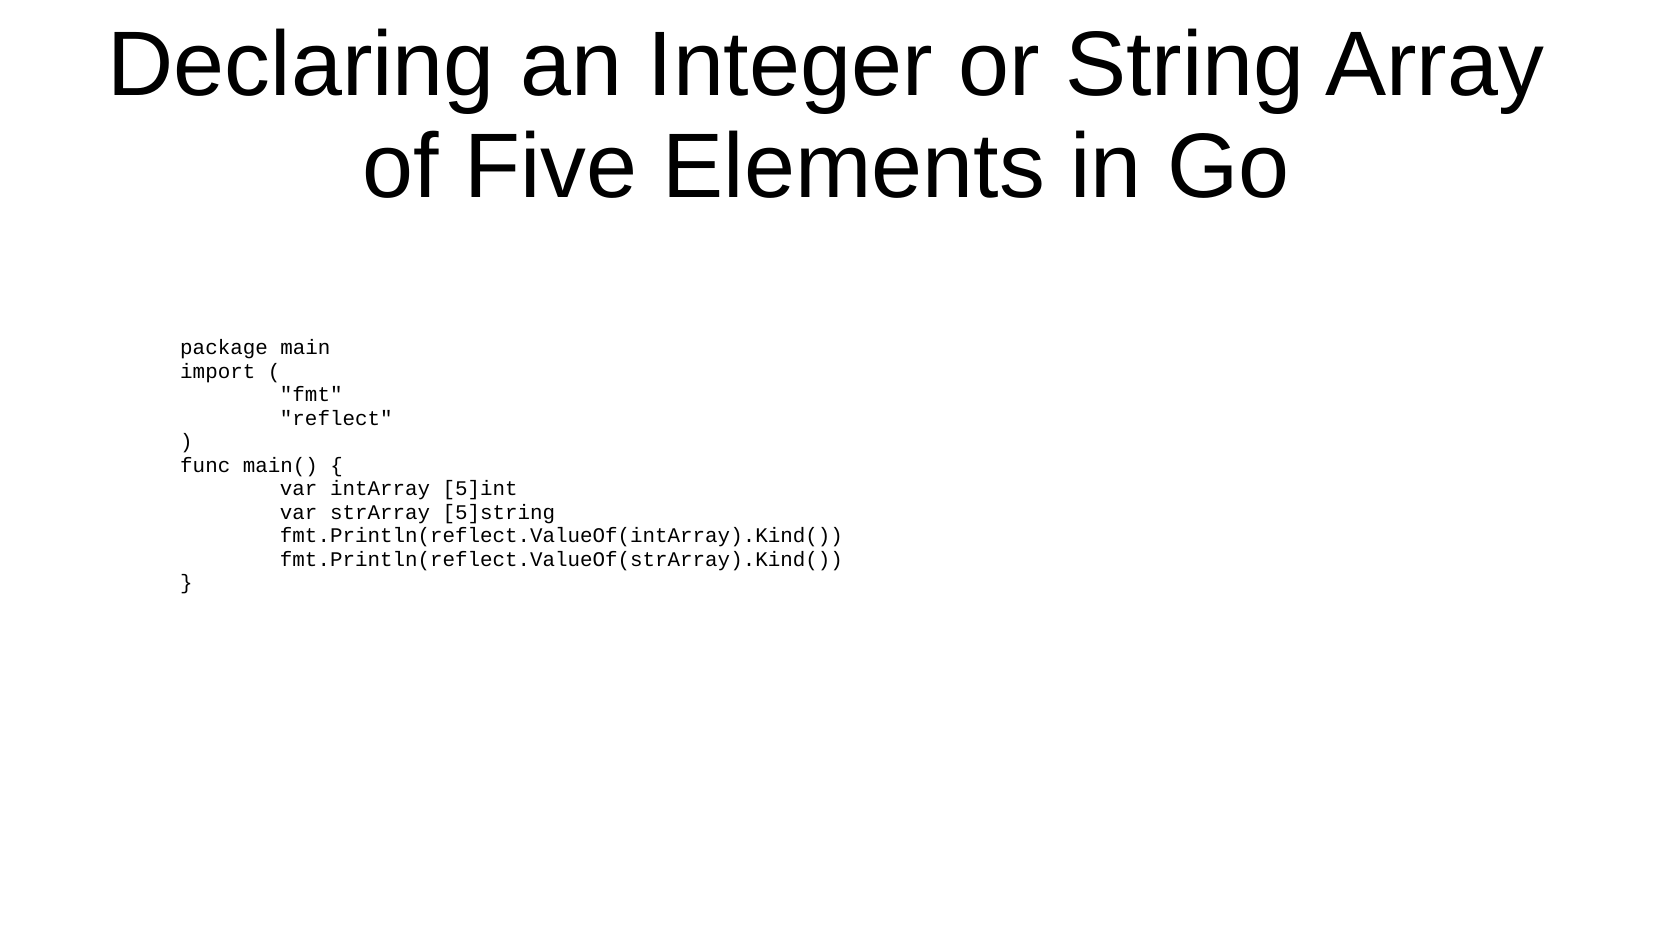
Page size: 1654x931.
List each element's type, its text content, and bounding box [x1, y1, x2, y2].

text_box package main import ( "fmt" "reflect" ) func main() { var intArray [5]int var strArray [5]string fmt.Println(reflect.ValueOf(intArray).Kind()) fmt.Println(reflect.ValueOf(strArray).Kind()) } [165, 330, 1179, 604]
title Declaring an Integer or String Array of Five Elements in Go [82, 12, 1571, 218]
